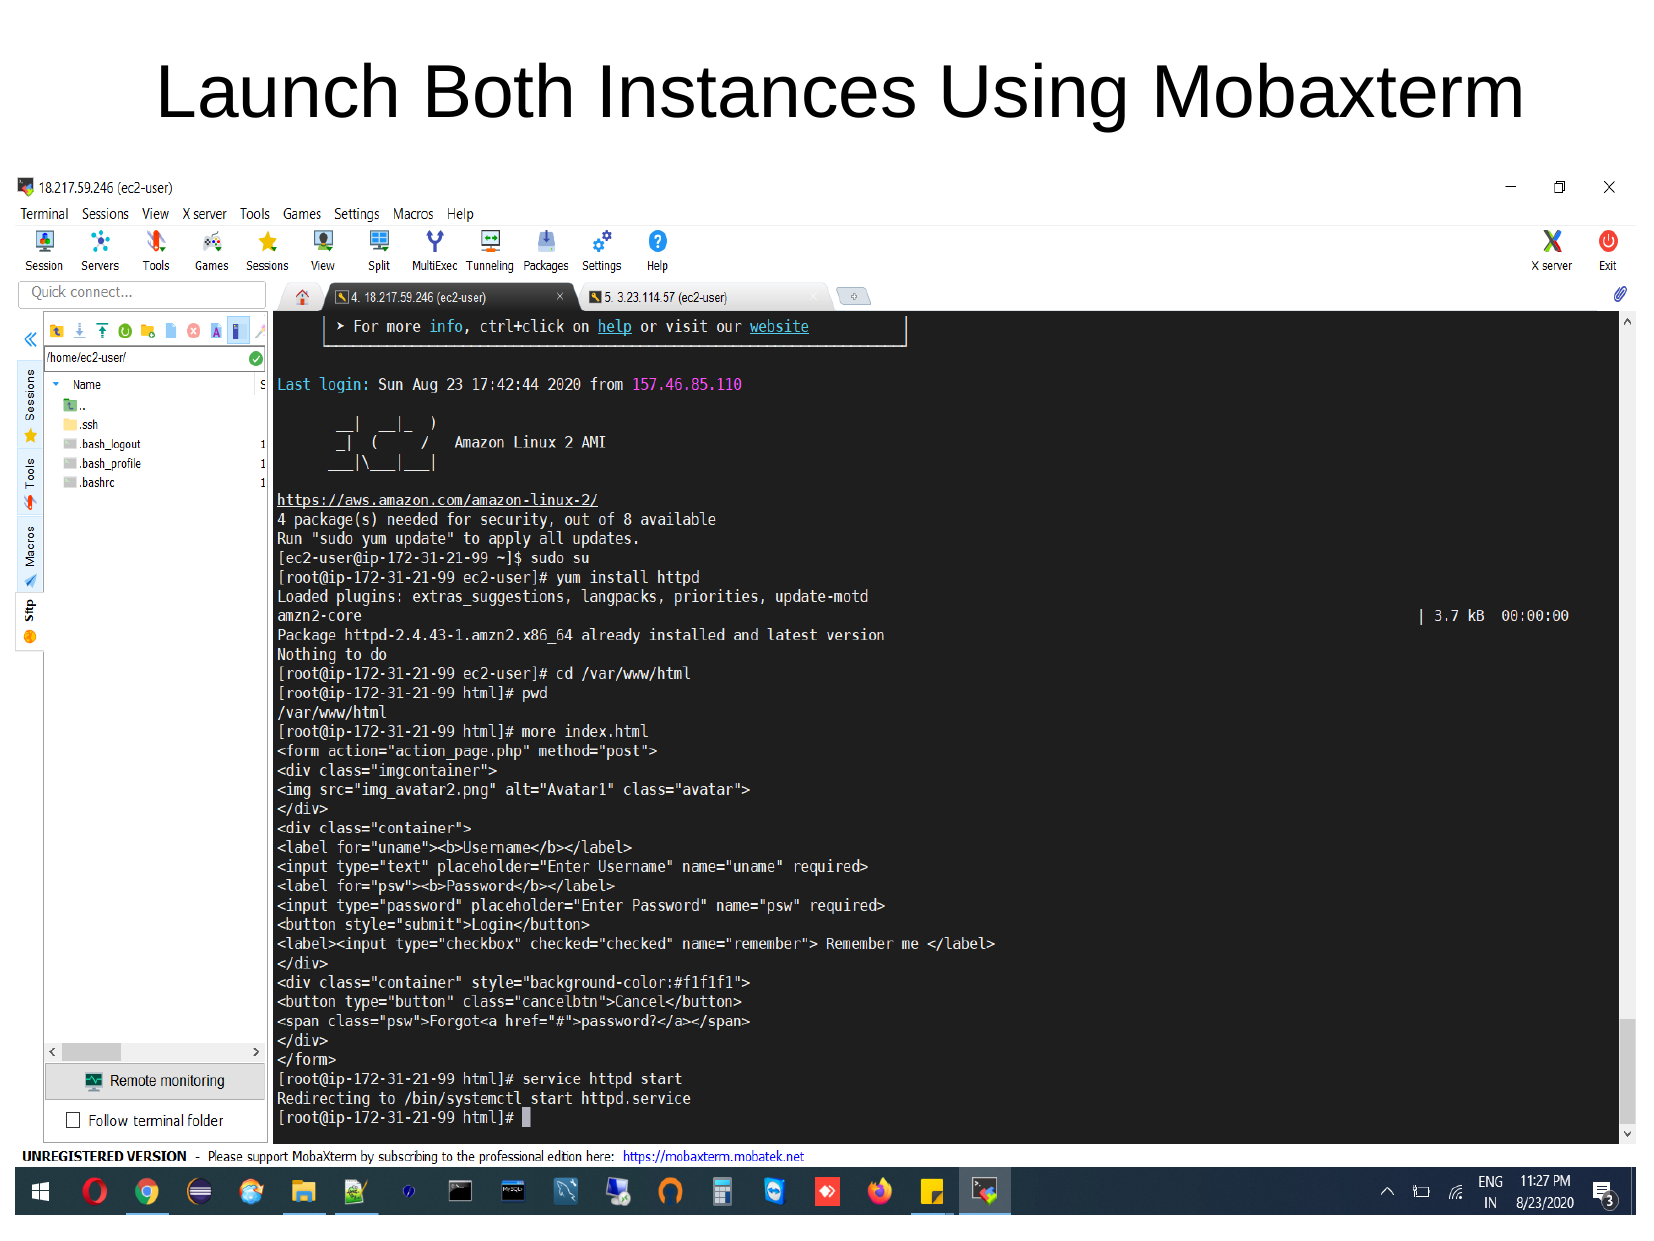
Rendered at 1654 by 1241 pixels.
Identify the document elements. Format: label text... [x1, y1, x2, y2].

picture [15, 173, 1636, 1216]
title Launch Both Instances Using Mobaxterm [97, 8, 1586, 173]
